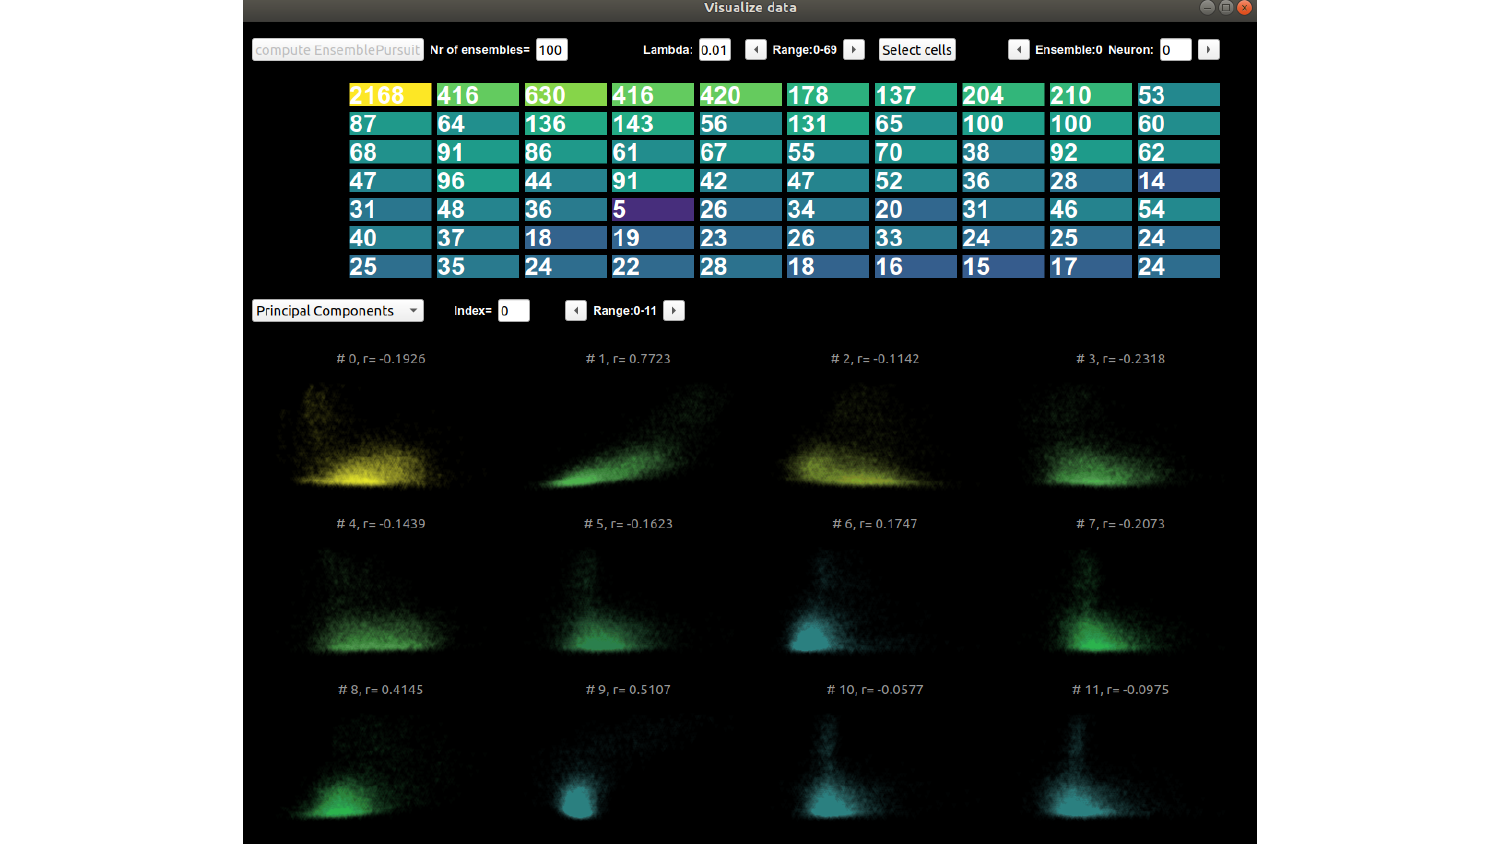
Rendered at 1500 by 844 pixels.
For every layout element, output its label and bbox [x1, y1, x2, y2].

picture [243, 0, 1257, 844]
